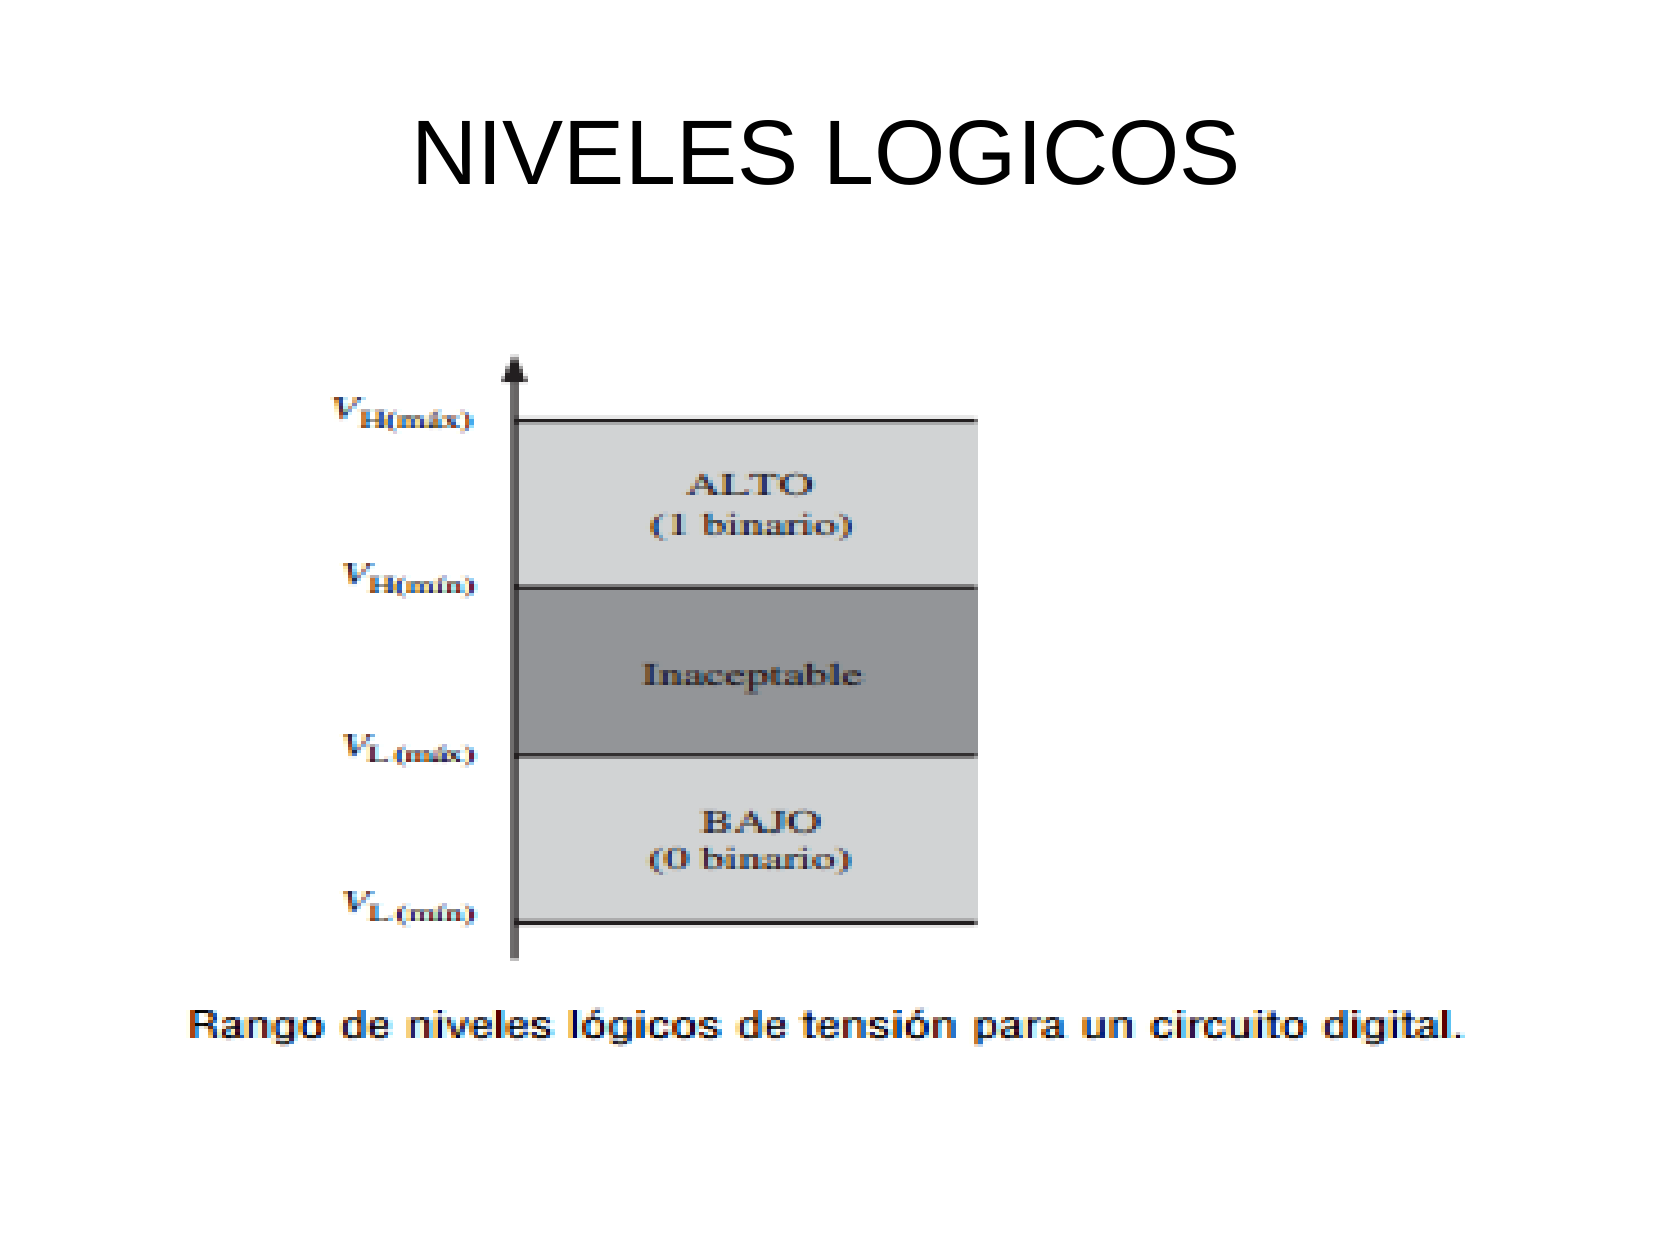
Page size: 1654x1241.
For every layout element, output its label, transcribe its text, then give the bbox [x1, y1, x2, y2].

title NIVELES LOGICOS [82, 49, 1571, 257]
picture [177, 324, 1506, 1063]
